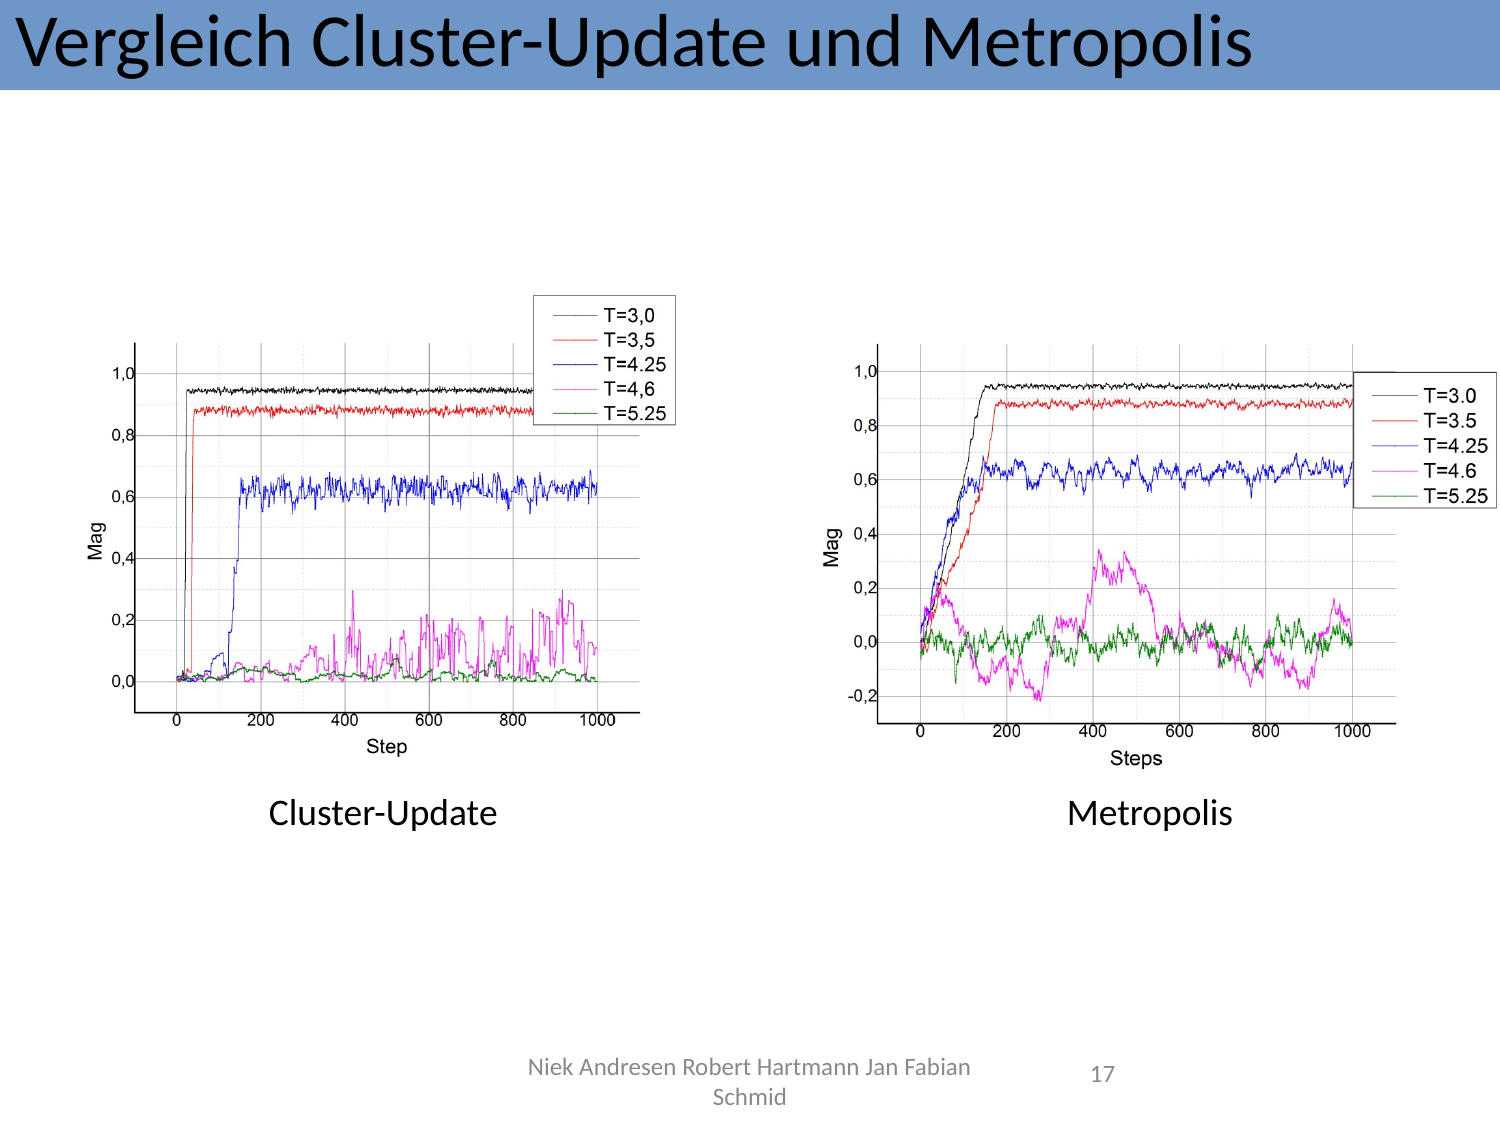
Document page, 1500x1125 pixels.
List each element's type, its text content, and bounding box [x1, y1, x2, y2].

picture [2, 284, 1500, 811]
text_box Niek Andresen Robert Hartmann Jan Fabian Schmid [512, 1042, 988, 1103]
text_box Vergleich Cluster-Update und Metropolis [0, 0, 1500, 91]
text_box 17 [1074, 1042, 1426, 1103]
text_box Cluster-Update [253, 780, 517, 841]
text_box Metropolis [1051, 780, 1251, 841]
